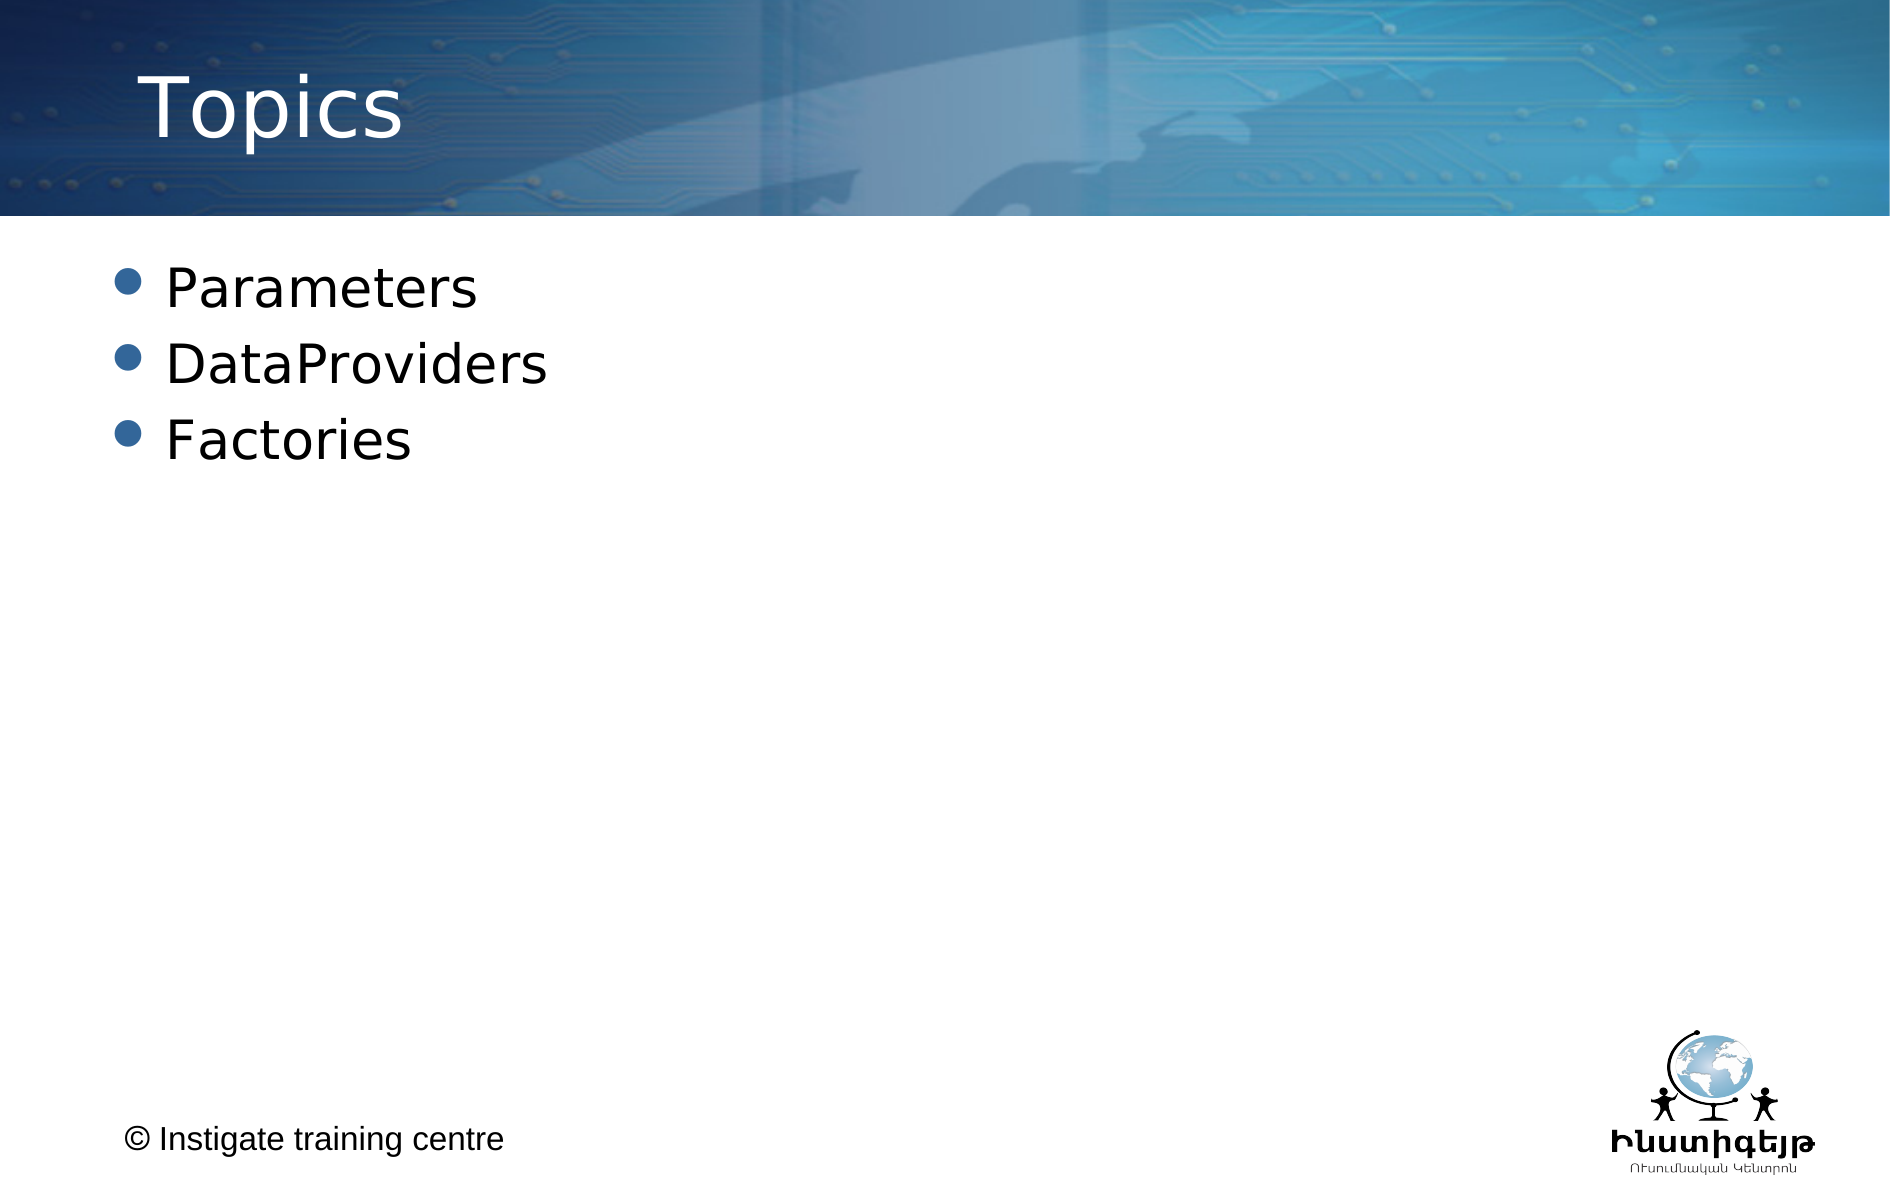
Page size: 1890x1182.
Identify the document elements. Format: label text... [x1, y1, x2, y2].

picture [1612, 1030, 1815, 1175]
list Parameters DataProviders Factories [110, 262, 1801, 273]
picture [0, 0, 1890, 216]
